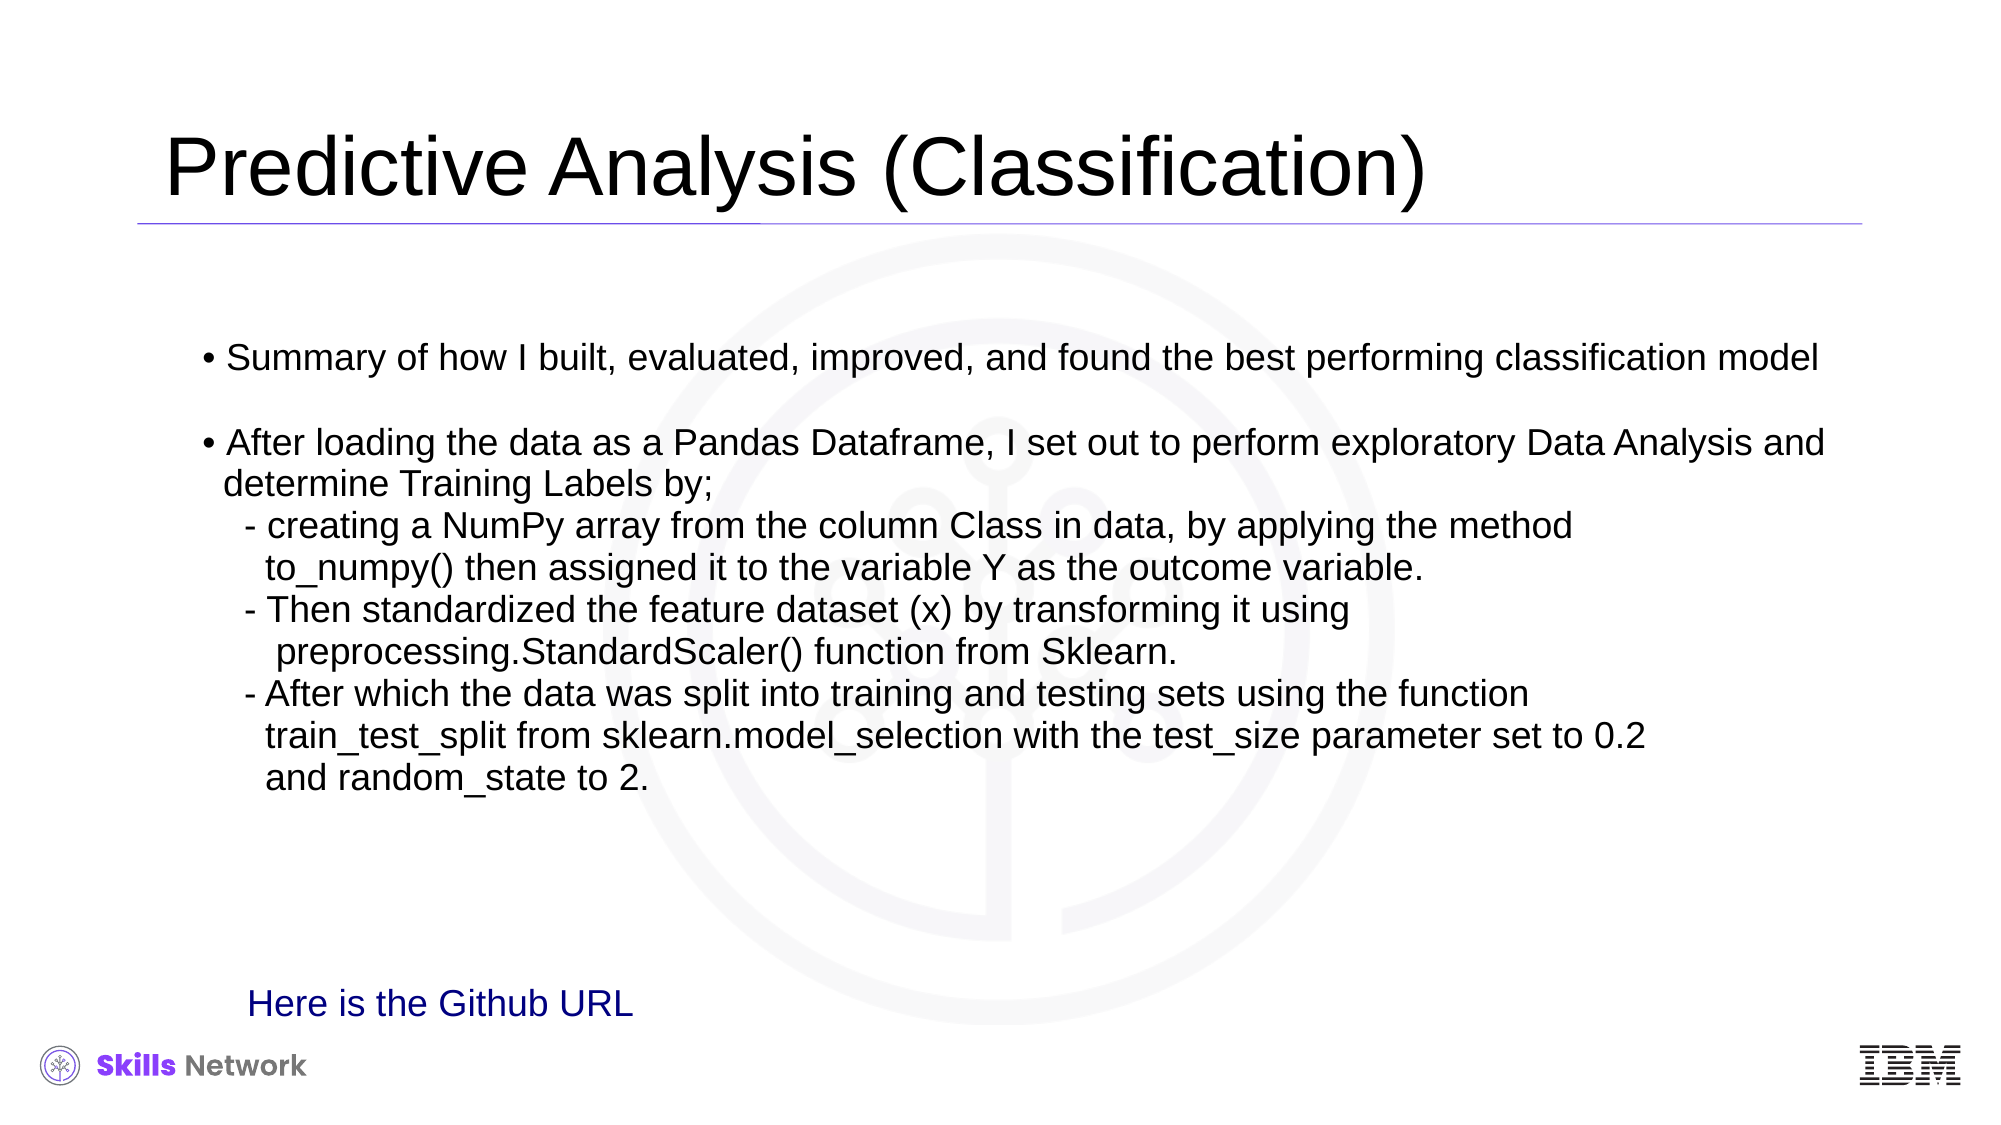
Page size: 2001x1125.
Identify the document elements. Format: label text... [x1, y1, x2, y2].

text_box Here is the Github URL [232, 975, 938, 1046]
text_box Predictive Analysis (Classification) [150, 112, 1801, 221]
text_box • Summary of how I built, evaluated, improved, and found the best performing classification model • After loading the data as a Pandas Dataframe, I set out to perform exploratory Data Analysis and determine Training Labels by; - creating a NumPy array from the column Class in data, by applying the method to_numpy() then assigned it to the variable Y as the outcome variable. - Then standardized the feature dataset (x) by transforming it using preprocessing.StandardScaler() function from Sklearn. - After which the data was split into training and testing sets using the function train_test_split from sklearn.model_selection with the test_size parameter set to 0.2 and random_state to 2. [187, 329, 1913, 976]
